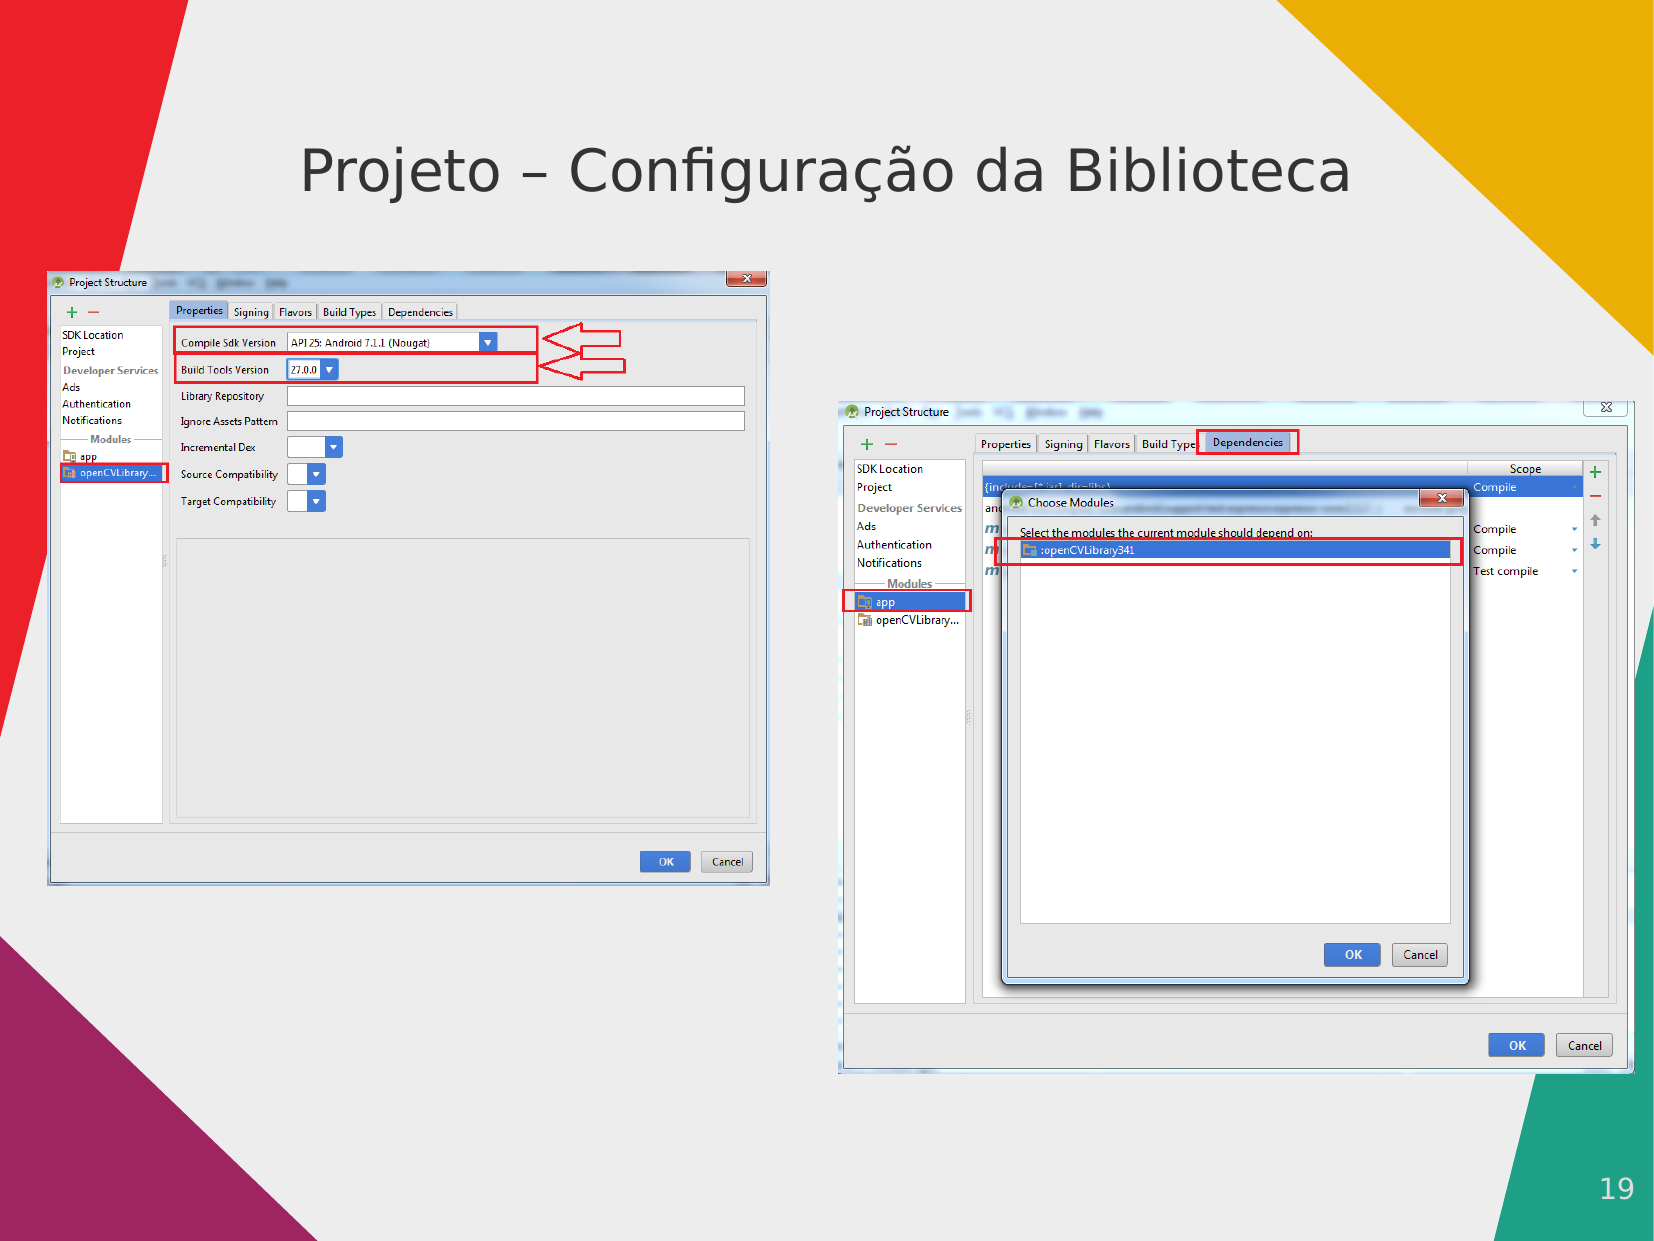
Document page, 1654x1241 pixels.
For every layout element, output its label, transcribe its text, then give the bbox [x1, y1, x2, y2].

picture [47, 271, 770, 886]
picture [838, 401, 1635, 1074]
title Projeto – Configuração da Biblioteca [114, 73, 1539, 271]
